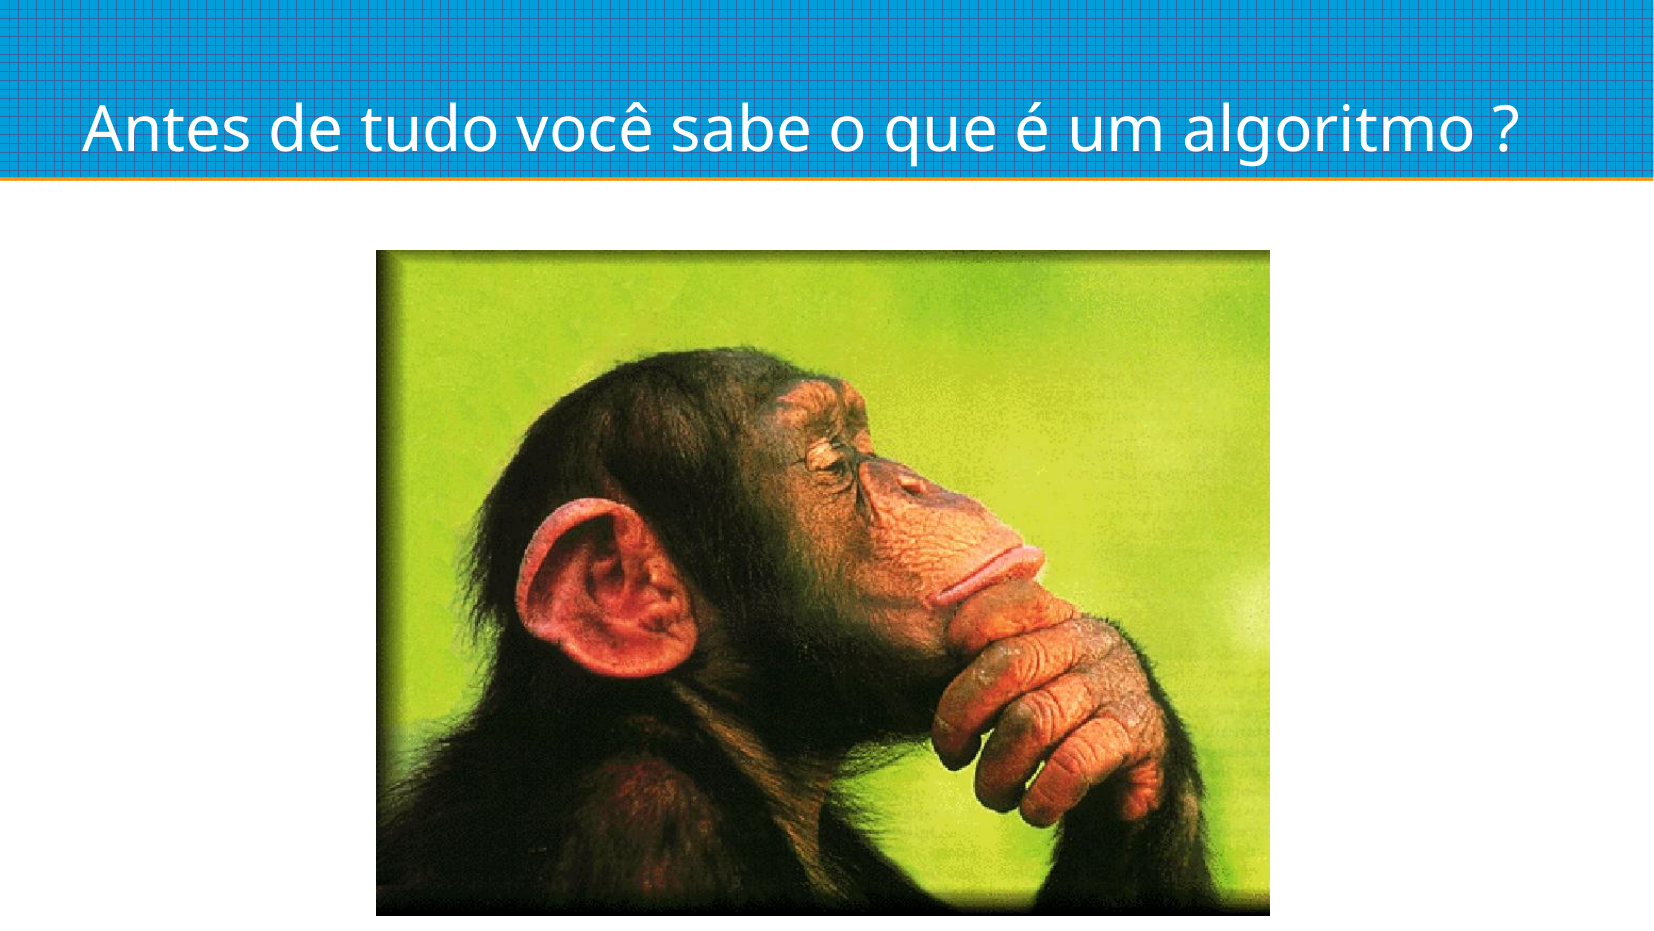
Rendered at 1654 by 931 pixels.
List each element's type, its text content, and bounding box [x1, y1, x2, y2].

picture [376, 250, 1270, 916]
title Antes de tudo você sabe o que é um algoritmo ? [82, 14, 1571, 171]
